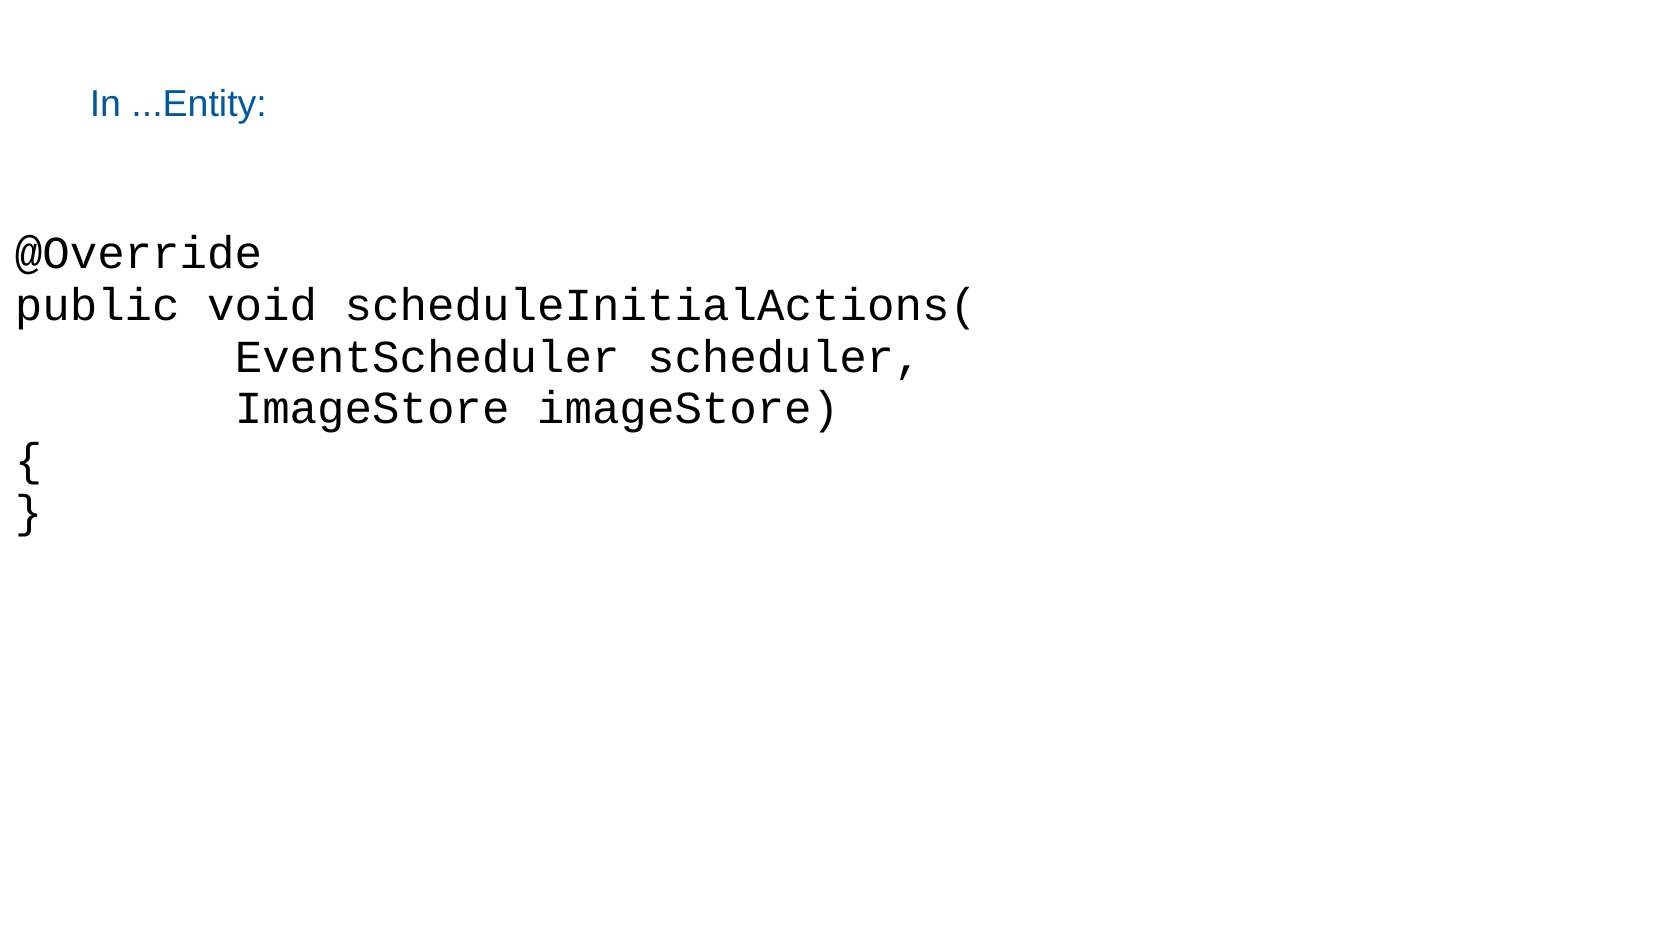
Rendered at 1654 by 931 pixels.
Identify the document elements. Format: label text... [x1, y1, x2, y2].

text_box @Override public void scheduleInitialActions( EventScheduler scheduler, ImageStore imageStore) { } [0, 120, 1456, 931]
text_box In ...Entity: [75, 75, 283, 132]
